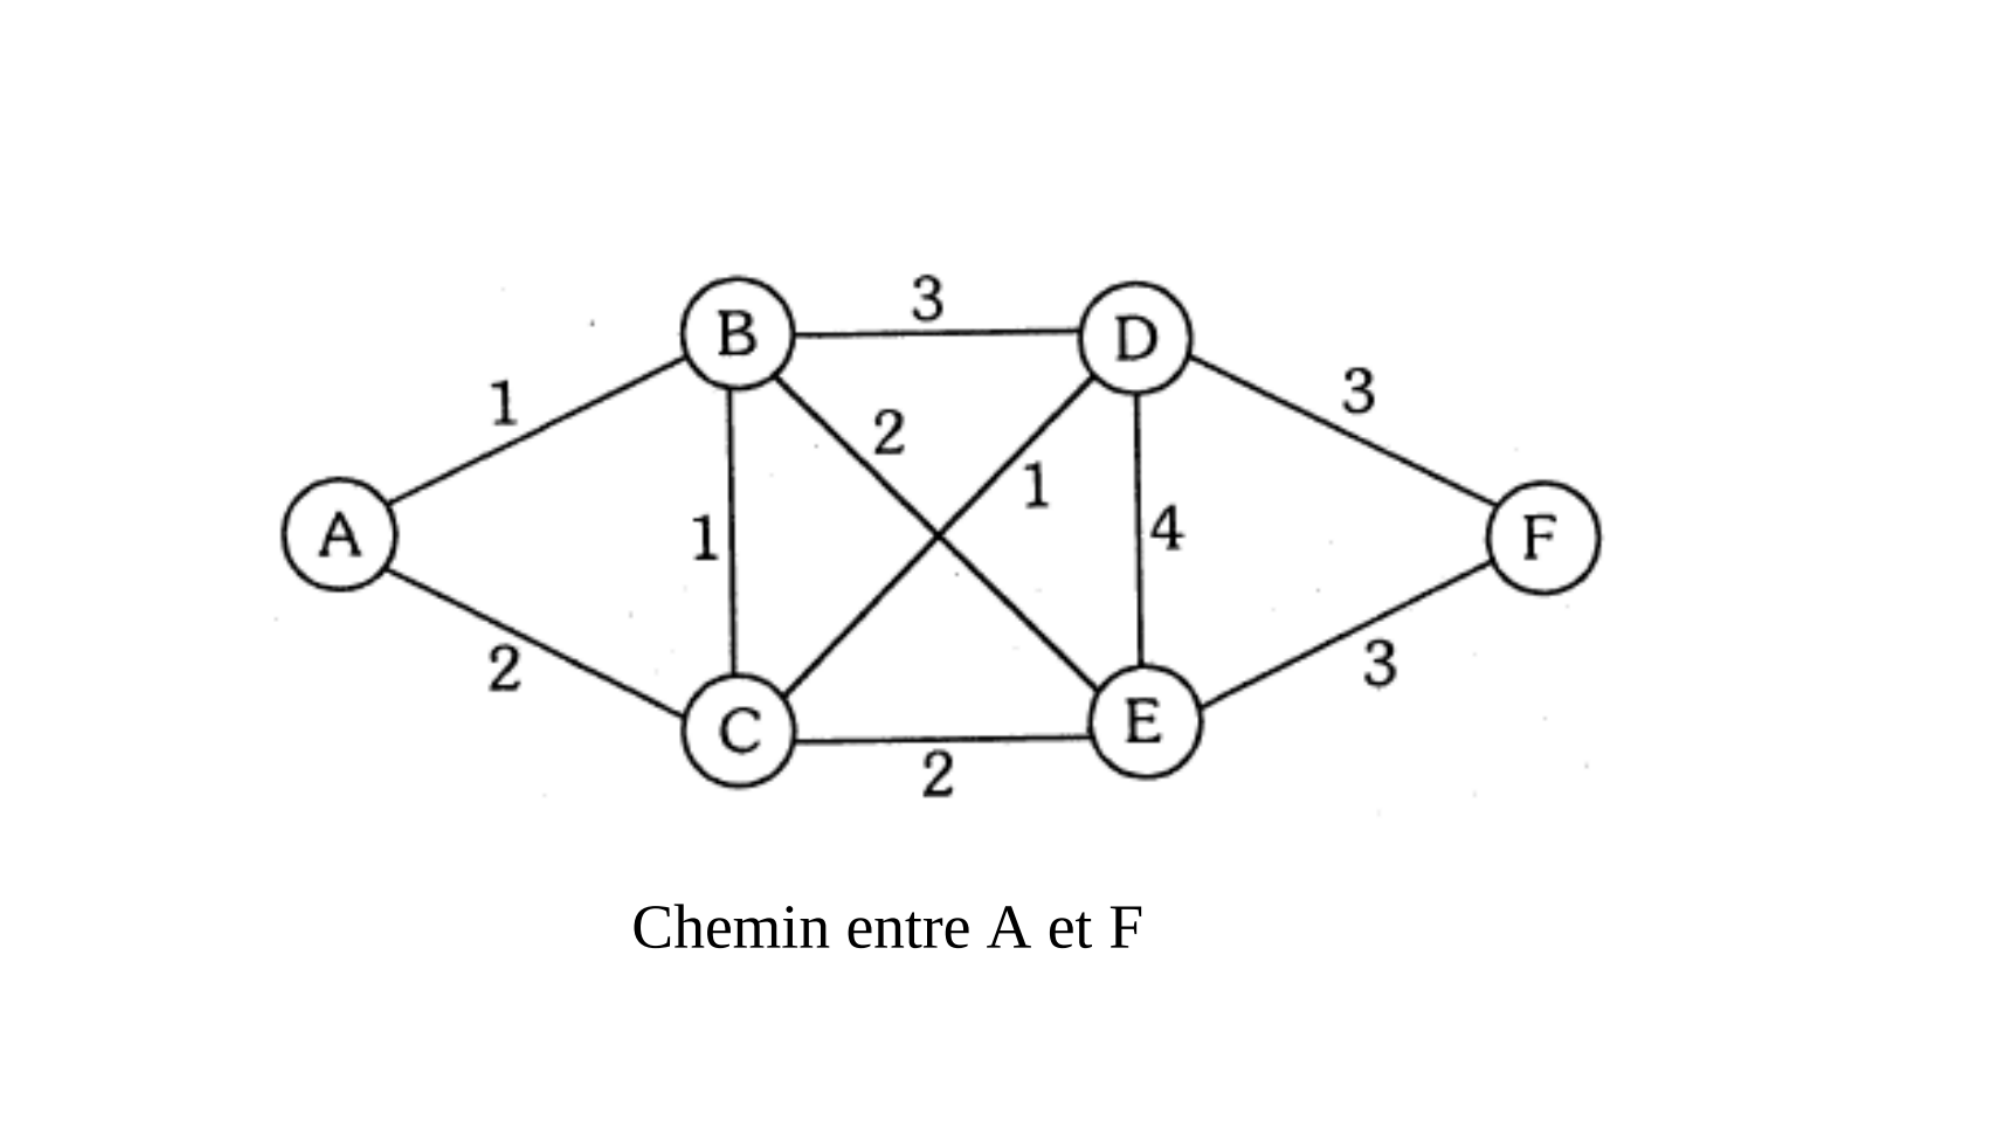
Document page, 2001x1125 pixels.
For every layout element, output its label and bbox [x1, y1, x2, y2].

picture [270, 187, 1651, 983]
